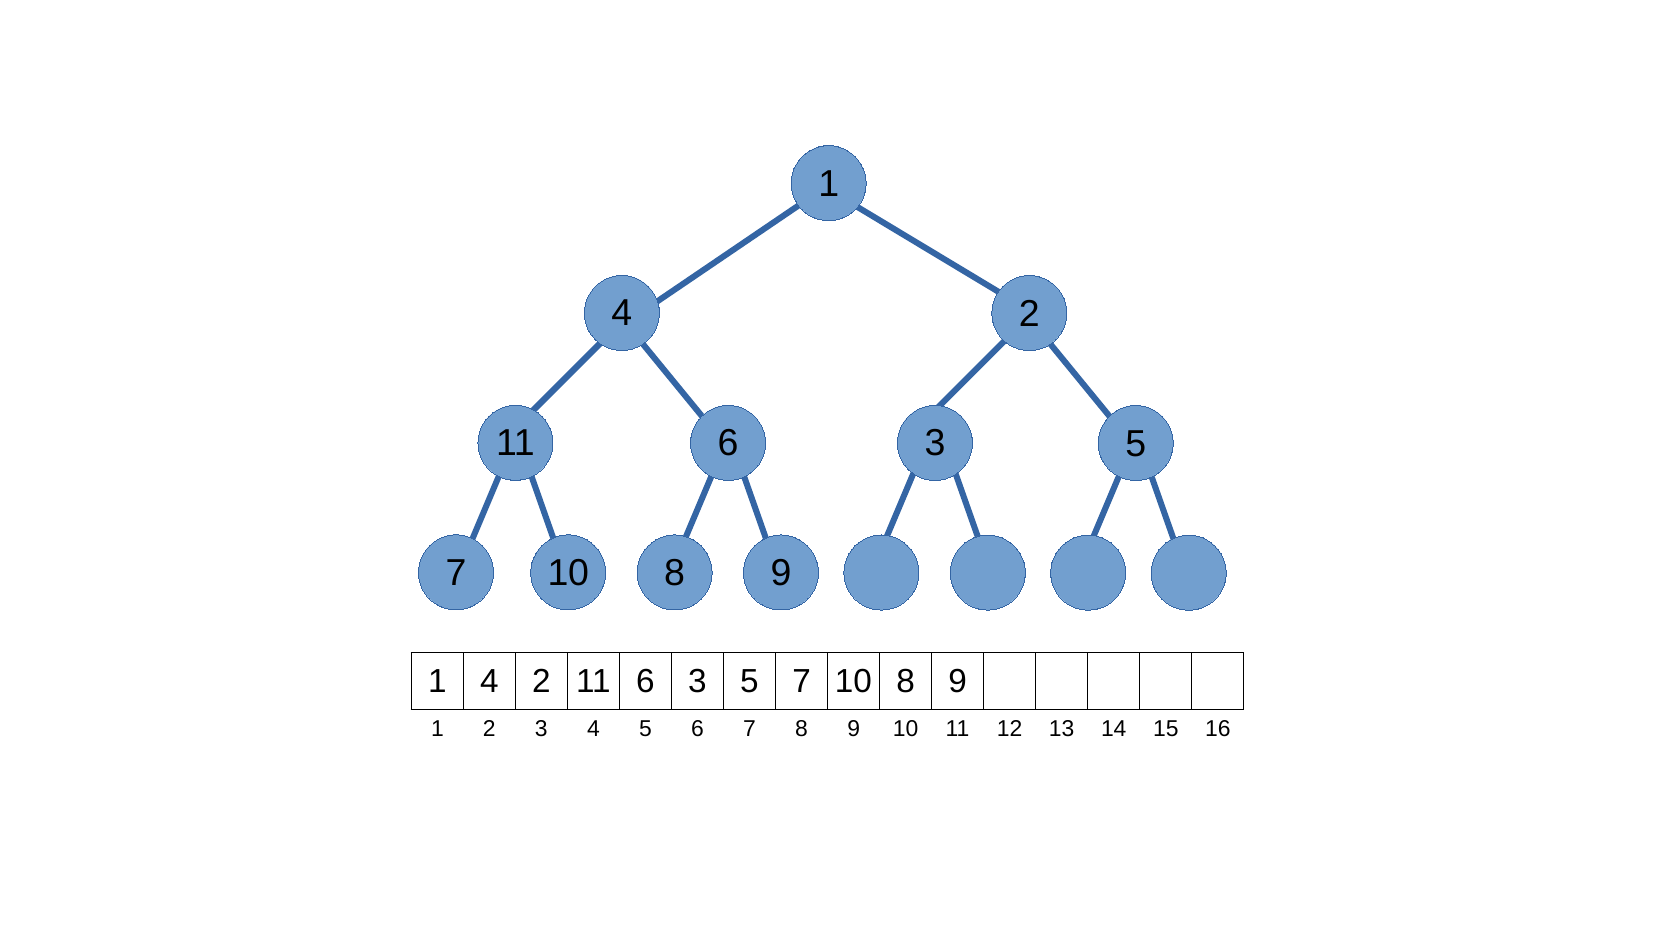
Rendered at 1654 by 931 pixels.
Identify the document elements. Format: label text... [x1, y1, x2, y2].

text_box 5 [1098, 405, 1174, 481]
table_header 5 [724, 653, 775, 700]
table_header 9 [828, 700, 880, 757]
table_header 1 [411, 700, 463, 757]
table_header 3 [672, 653, 723, 700]
table_header 1 [412, 653, 463, 700]
table_header 8 [776, 700, 828, 757]
table_header 8 [880, 653, 931, 700]
text_box 10 [530, 534, 606, 610]
text_box [843, 534, 919, 611]
table_header 3 [515, 700, 567, 757]
text_box [950, 535, 1026, 611]
text_box 3 [897, 405, 973, 481]
text_box [1151, 535, 1227, 611]
table_header [1088, 653, 1139, 700]
table_header 10 [880, 700, 932, 757]
table_header 10 [828, 653, 879, 700]
table_header 12 [984, 700, 1036, 757]
table_header 2 [463, 700, 515, 757]
text_box [1050, 535, 1126, 611]
table_header 6 [620, 653, 671, 700]
text_box 4 [584, 275, 660, 351]
table_header 11 [932, 700, 984, 757]
text_box 8 [637, 534, 713, 610]
text_box 1 [791, 145, 867, 221]
table_header 6 [671, 700, 723, 757]
table_header 7 [776, 653, 827, 700]
table_header 9 [932, 653, 983, 700]
table_header [1140, 653, 1191, 700]
table_header 4 [567, 700, 619, 757]
table_header 13 [1036, 700, 1088, 757]
table_header 14 [1088, 700, 1140, 757]
table_header 4 [464, 653, 515, 700]
table_header 16 [1192, 700, 1244, 757]
table_header 15 [1140, 700, 1192, 757]
table_header 7 [723, 700, 776, 757]
table_header [984, 653, 1035, 700]
table_header [1192, 653, 1243, 700]
text_box 2 [991, 275, 1067, 351]
table_header [1036, 653, 1087, 700]
text_box 11 [477, 405, 553, 481]
table_header 2 [516, 653, 567, 700]
text_box 6 [690, 405, 766, 481]
table_header 11 [568, 653, 619, 700]
text_box 9 [743, 534, 819, 610]
table_header 5 [619, 700, 671, 757]
text_box 7 [418, 534, 494, 610]
